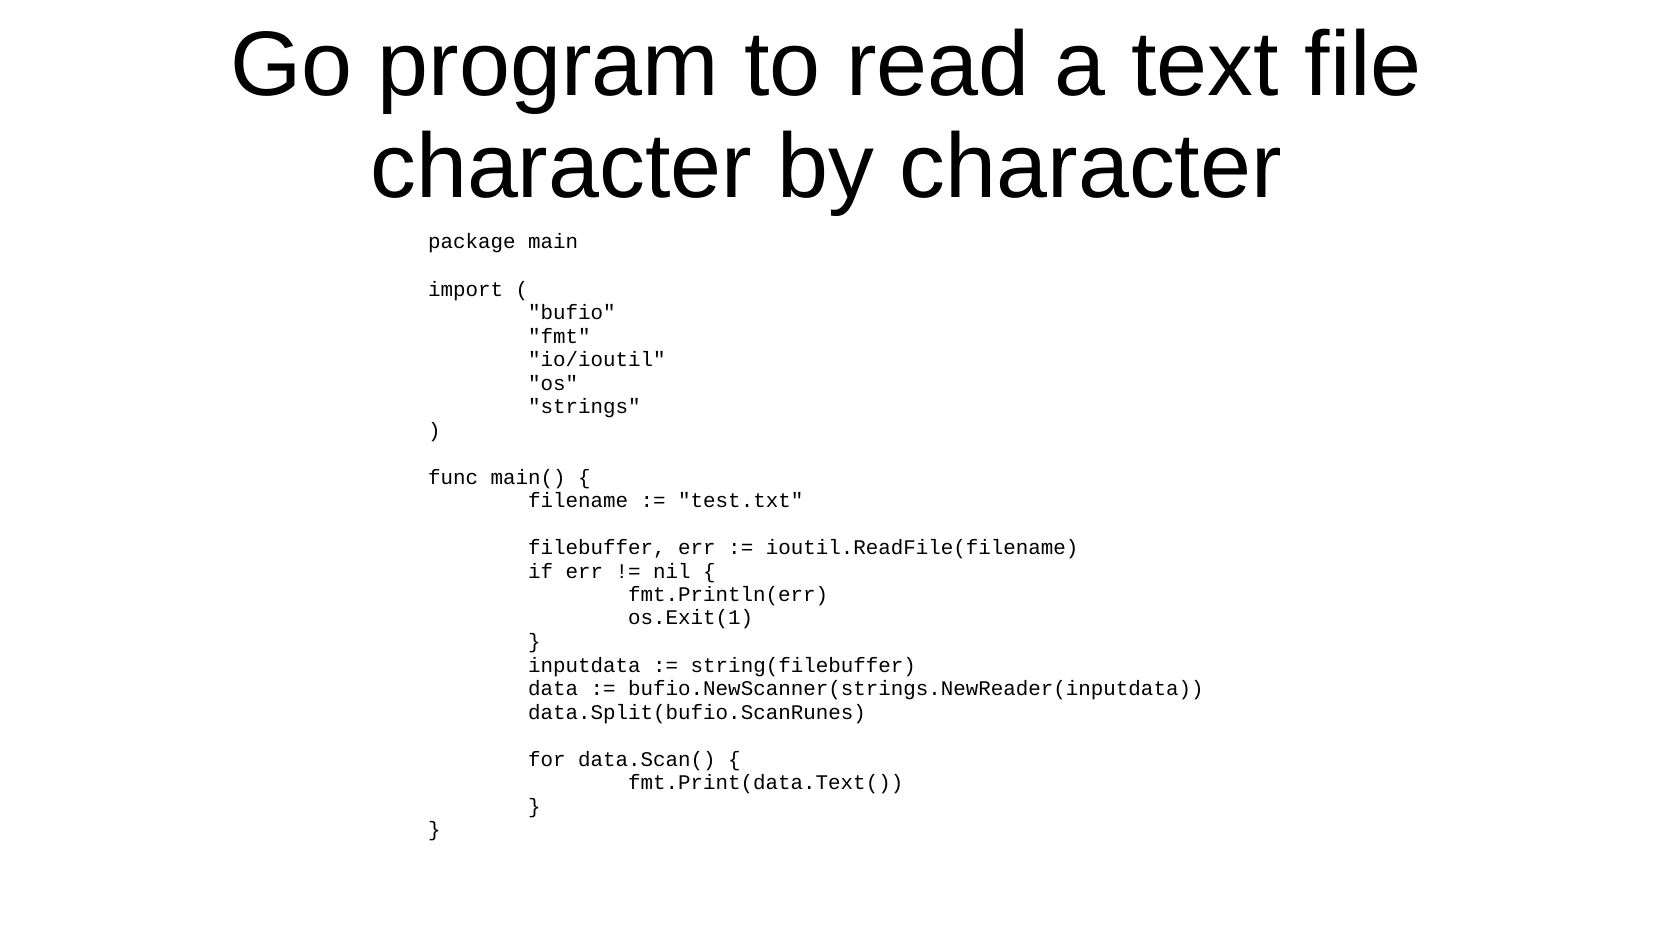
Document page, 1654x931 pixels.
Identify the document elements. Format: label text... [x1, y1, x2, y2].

text_box package main import ( "bufio" "fmt" "io/ioutil" "os" "strings" ) func main() { filename := "test.txt" filebuffer, err := ioutil.ReadFile(filename) if err != nil { fmt.Println(err) os.Exit(1) } inputdata := string(filebuffer) data := bufio.NewScanner(strings.NewReader(inputdata)) data.Split(bufio.ScanRunes) for data.Scan() { fmt.Print(data.Text()) } } [413, 224, 1219, 851]
title Go program to read a text file character by character [82, 12, 1571, 218]
